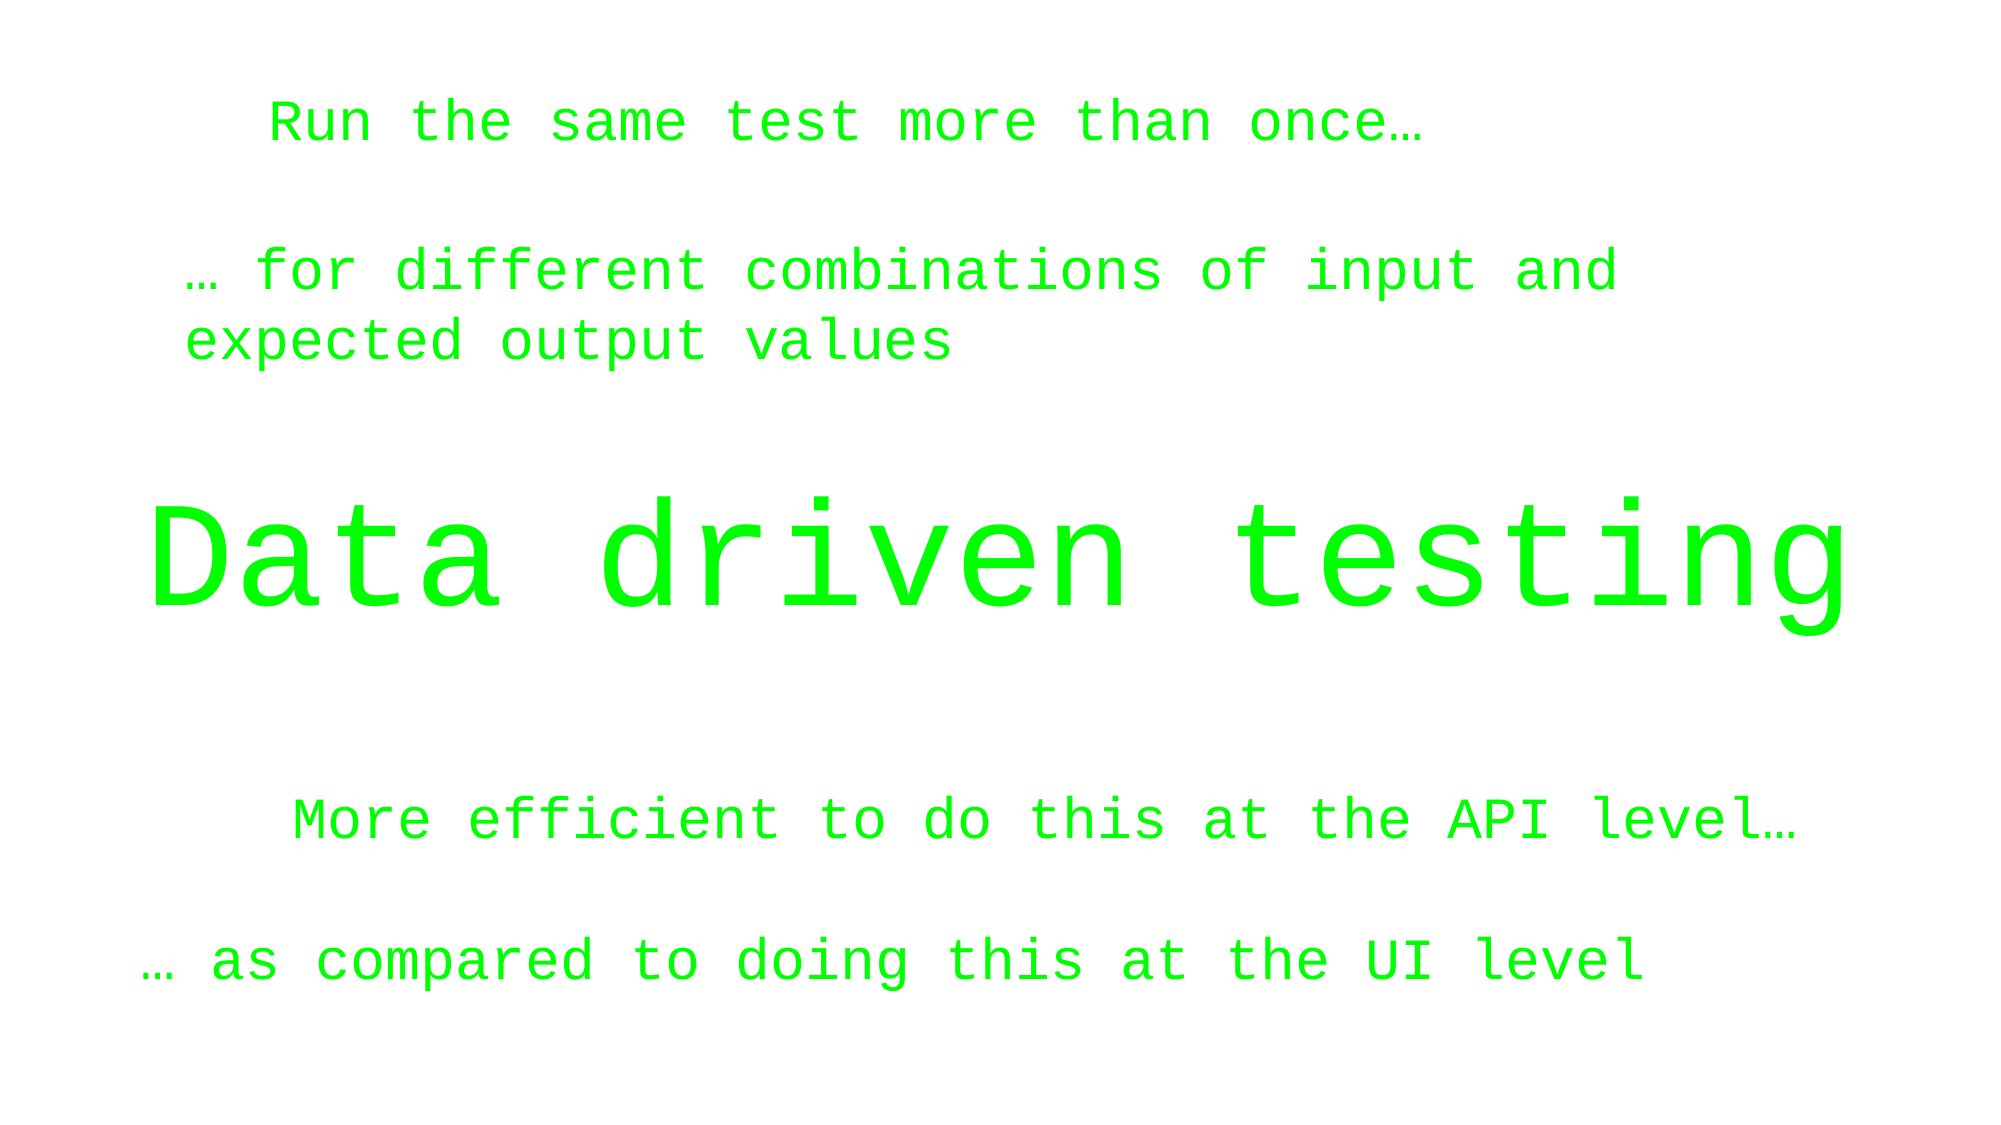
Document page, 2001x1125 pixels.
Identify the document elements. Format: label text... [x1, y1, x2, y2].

text_box More efficient to do this at the API level… [277, 772, 1886, 859]
text_box … for different combinations of input and expected output values [169, 223, 1762, 380]
text_box … as compared to doing this at the UI level [125, 913, 1734, 1000]
text_box Run the same test more than once… [253, 74, 1846, 161]
title Data driven testing [0, 59, 2000, 1055]
